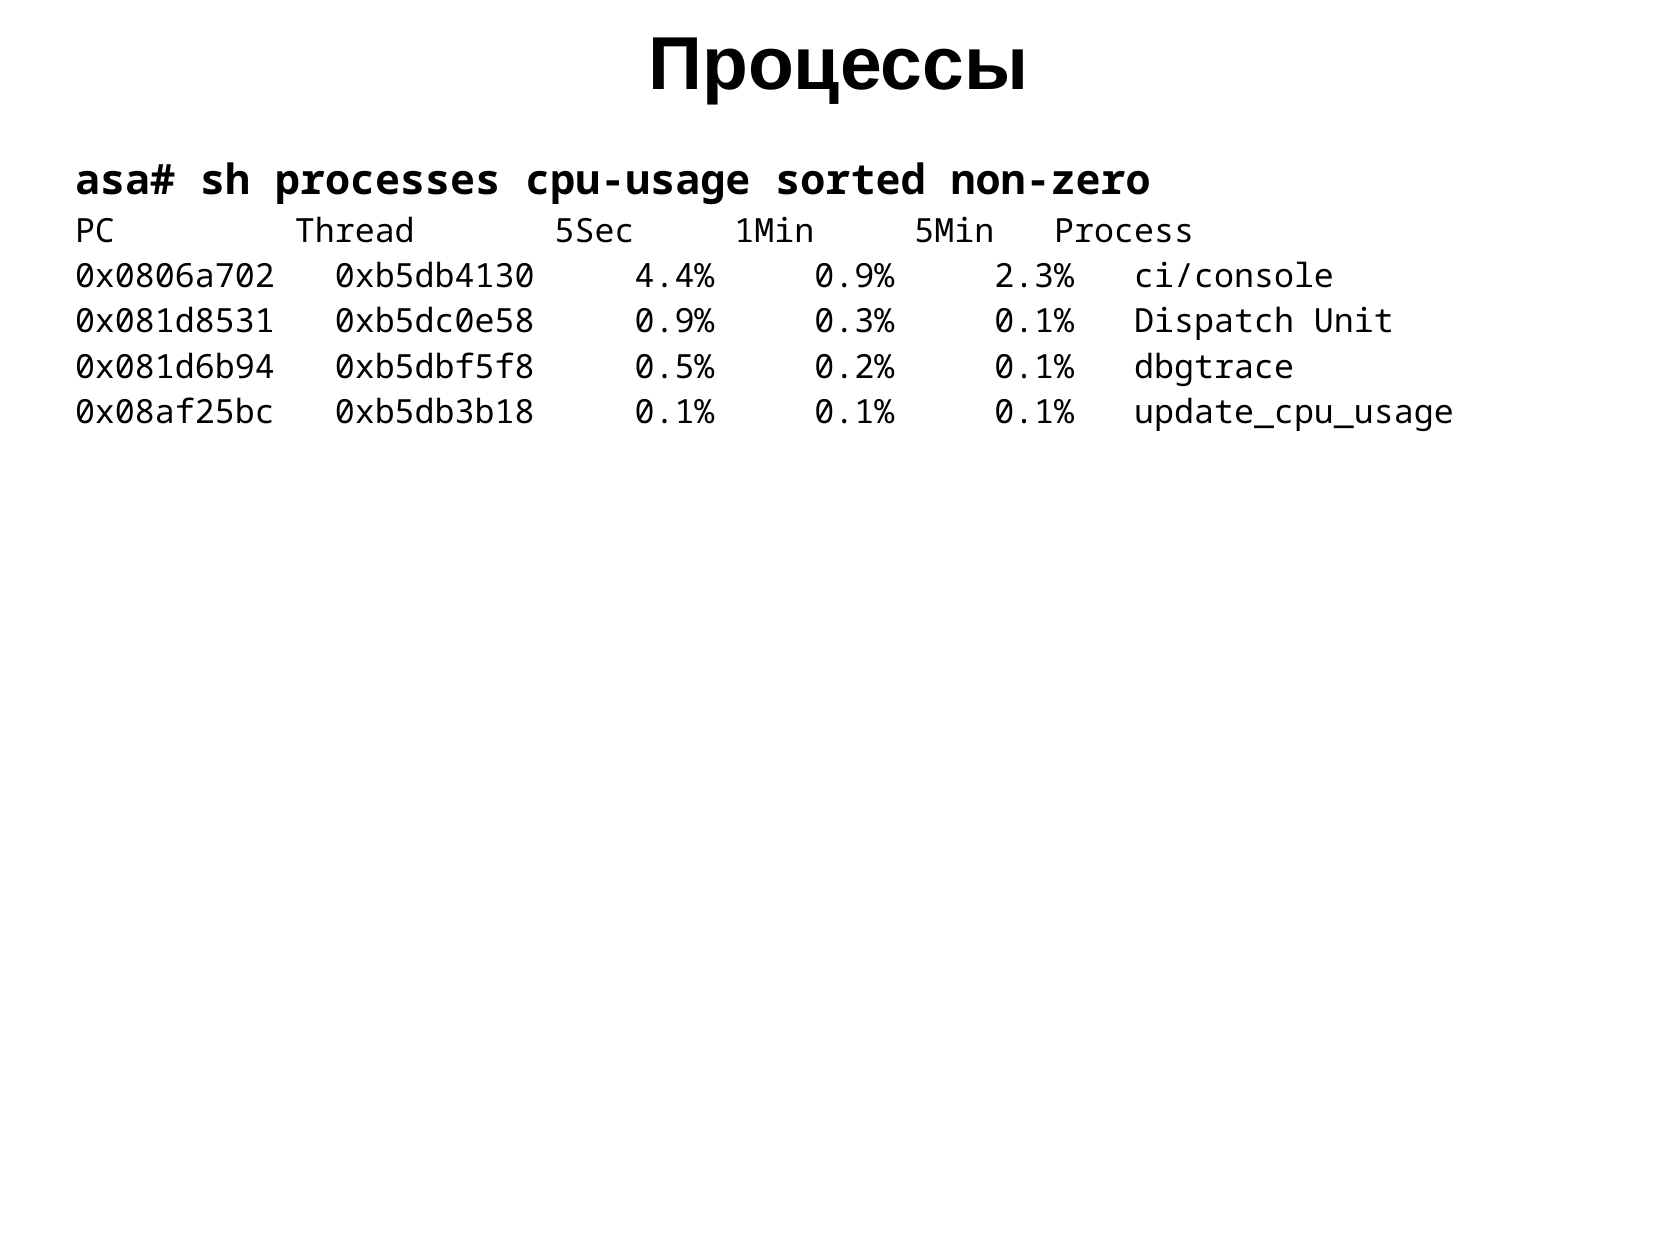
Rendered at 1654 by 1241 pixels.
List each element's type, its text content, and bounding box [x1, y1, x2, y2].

text_box Процессы [64, 37, 1613, 113]
list asa# sh processes cpu-usage sorted non-zero PC Thread 5Sec 1Min 5Min Process 0x0806a702 0xb5db4130 4.4% 0.9% 2.3% ci/console 0x081d8531 0xb5dc0e58 0.9% 0.3% 0.1% Dispatch Unit 0x081d6b94 0xb5dbf5f8 0.5% 0.2% 0.1% dbgtrace 0x08af25bc 0xb5db3b18 0.1% 0.1% 0.1% update_cpu_usage [75, 150, 1613, 1163]
